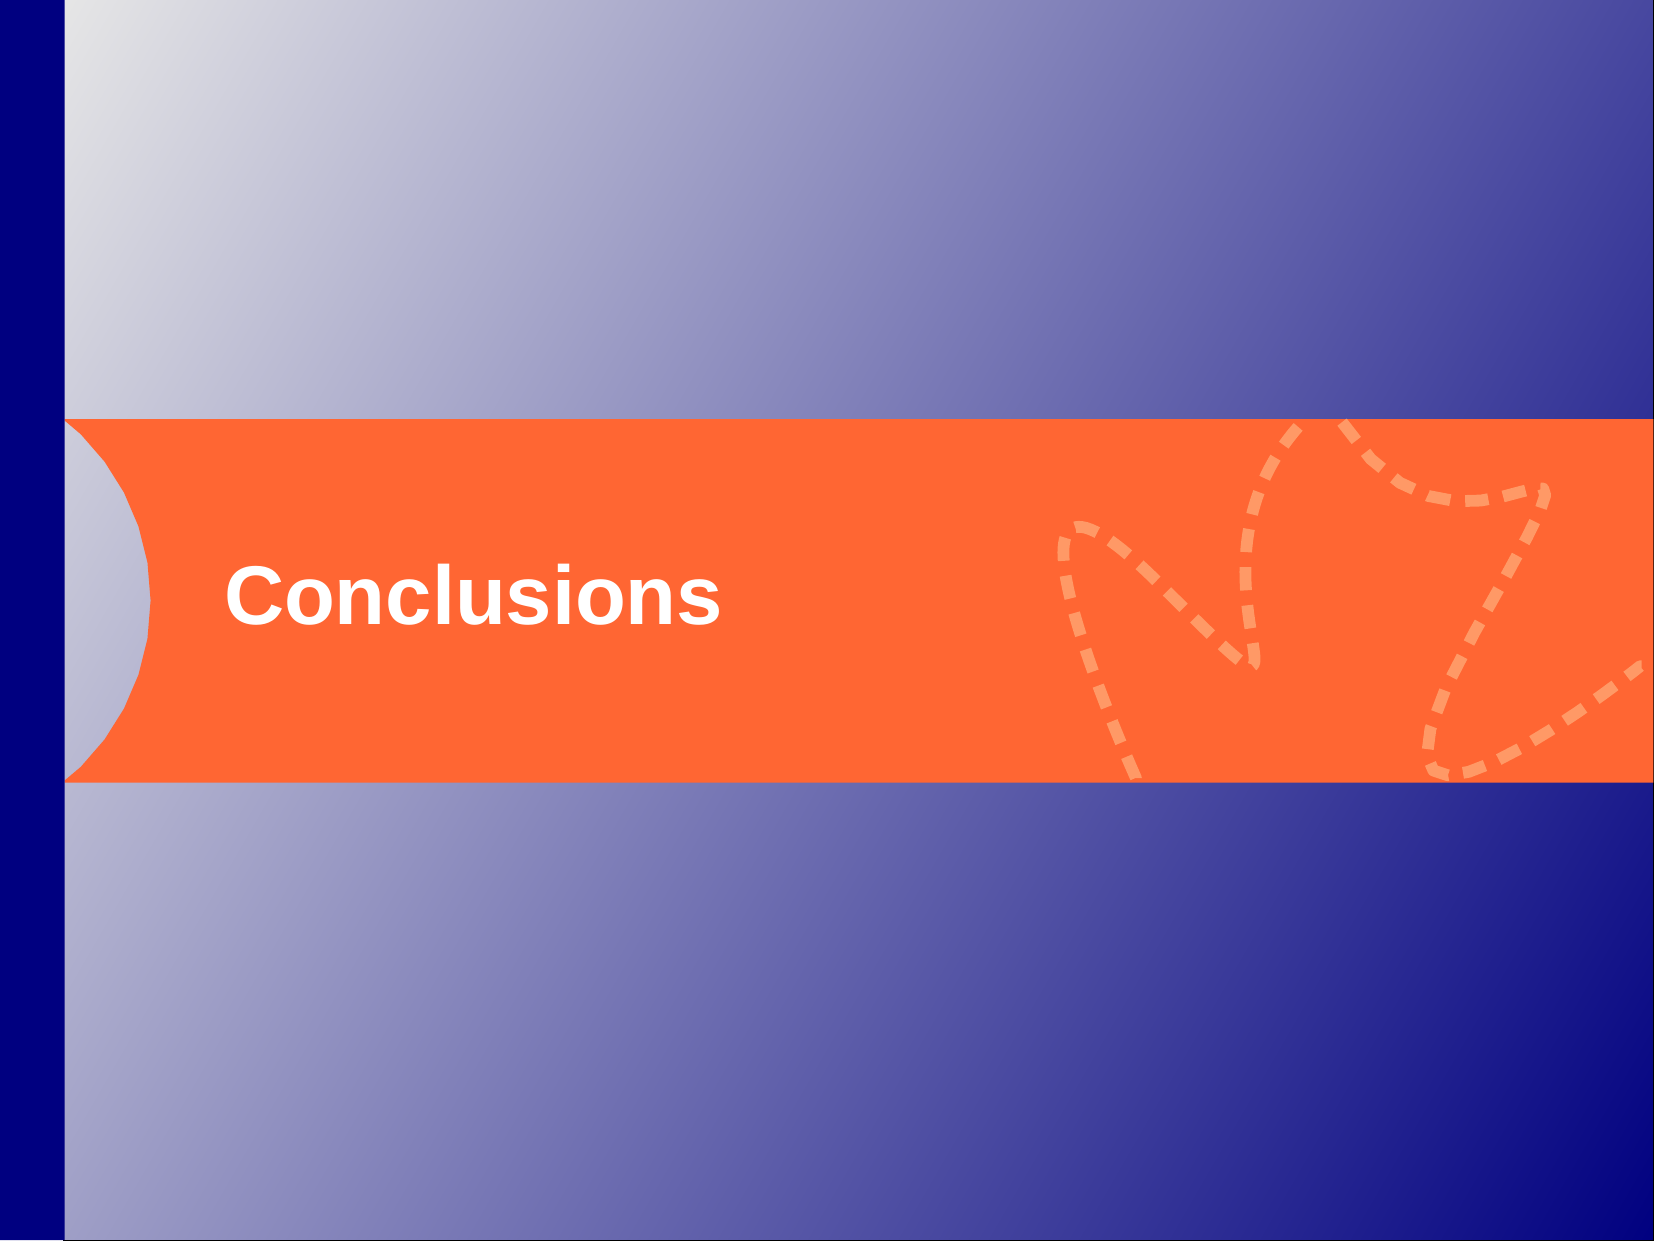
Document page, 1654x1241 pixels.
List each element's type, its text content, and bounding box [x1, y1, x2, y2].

title Conclusions [224, 497, 1093, 704]
